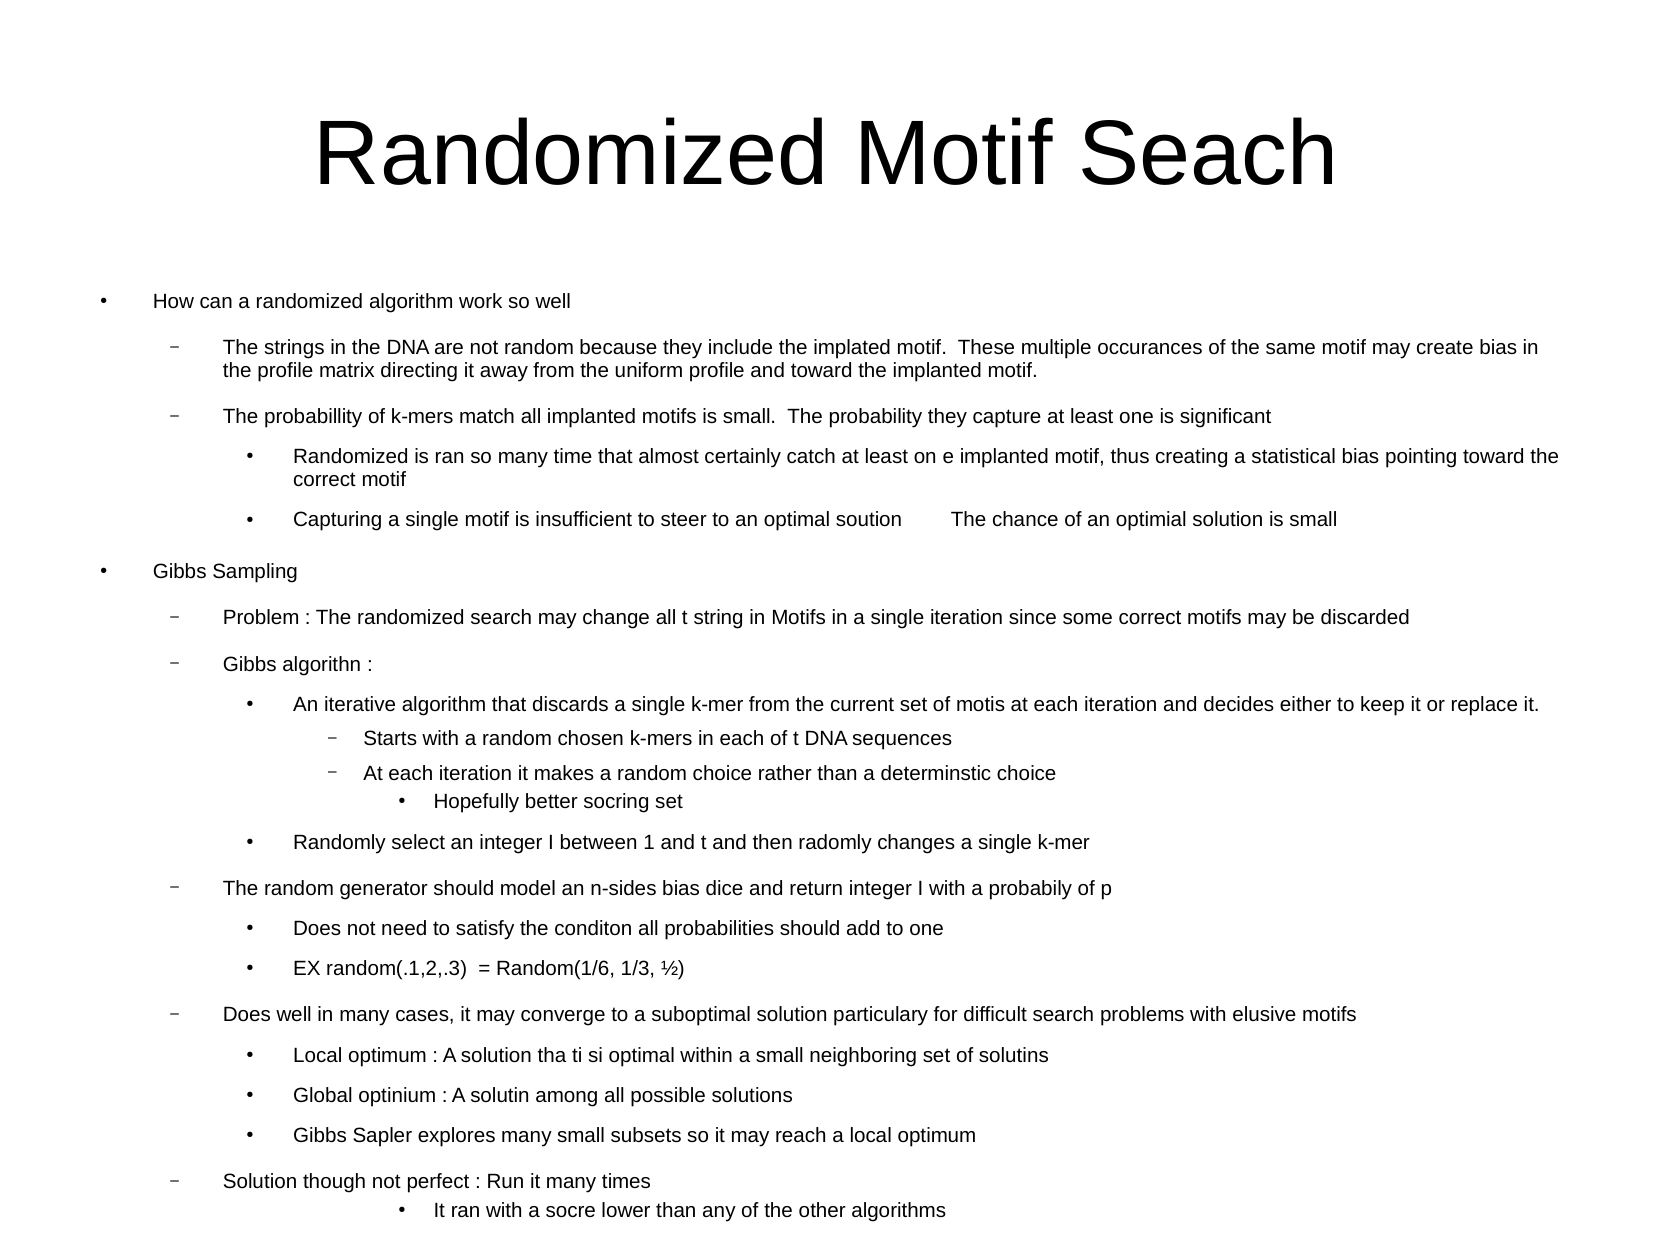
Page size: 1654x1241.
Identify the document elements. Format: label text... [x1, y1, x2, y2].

list How can a randomized algorithm work so well The strings in the DNA are not random because they include the implated motif. These multiple occurances of the same motif may create bias in the profile matrix directing it away from the uniform profile and toward the implanted motif. The probabillity of k-mers match all implanted motifs is small. The probability they capture at least one is significant Randomized is ran so many time that almost certainly catch at least on e implanted motif, thus creating a statistical bias pointing toward the correct motif Capturing a single motif is insufficient to steer to an optimal soution The chance of an optimial solution is small Gibbs Sampling Problem : The randomized search may change all t string in Motifs in a single iteration since some correct motifs may be discarded Gibbs algorithn : An iterative algorithm that discards a single k-mer from the current set of motis at each iteration and decides either to keep it or replace it. Starts with a random chosen k-mers in each of t DNA sequences At each iteration it makes a random choice rather than a determinstic choice Hopefully better socring set Randomly select an integer I between 1 and t and then radomly changes a single k-mer The random generator should model an n-sides bias dice and return integer I with a probabily of p Does not need to satisfy the conditon all probabilities should add to one EX random(.1,2,.3) = Random(1/6, 1/3, ½) Does well in many cases, it may converge to a suboptimal solution particulary for difficult search problems with elusive motifs Local optimum : A solution tha ti si optimal within a small neighboring set of solutins Global optinium : A solutin among all possible solutions Gibbs Sapler explores many small subsets so it may reach a local optimum Solution though not perfect : Run it many times It ran with a socre lower than any of the other algorithms [82, 290, 1571, 1229]
title Randomized Motif Seach [82, 49, 1571, 257]
